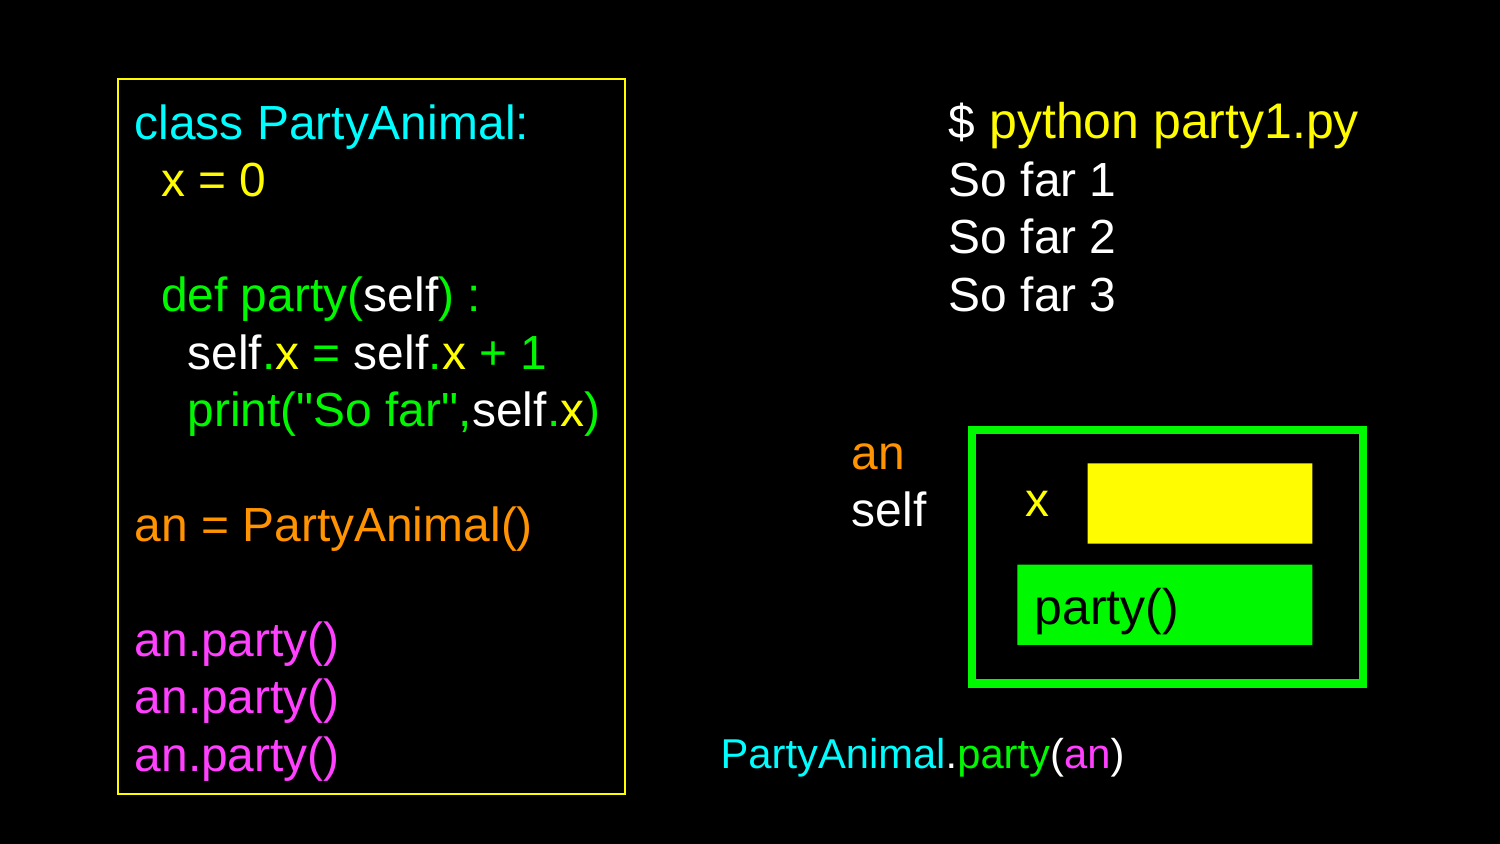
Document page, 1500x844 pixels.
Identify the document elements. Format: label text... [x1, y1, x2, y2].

text_box $ python party1.py So far 1 So far 2 So far 3 [945, 98, 1453, 311]
text_box class PartyAnimal: x = 0 def party(self) : self.x = self.x + 1 print("So far",self.x) an = PartyAnimal() an.party() an.party() an.party() [117, 78, 625, 794]
text_box [1087, 463, 1313, 544]
text_box x [1005, 468, 1069, 526]
text_box an self [848, 410, 938, 547]
text_box party() [1017, 564, 1313, 645]
text_box PartyAnimal.party(an) [697, 721, 1149, 783]
